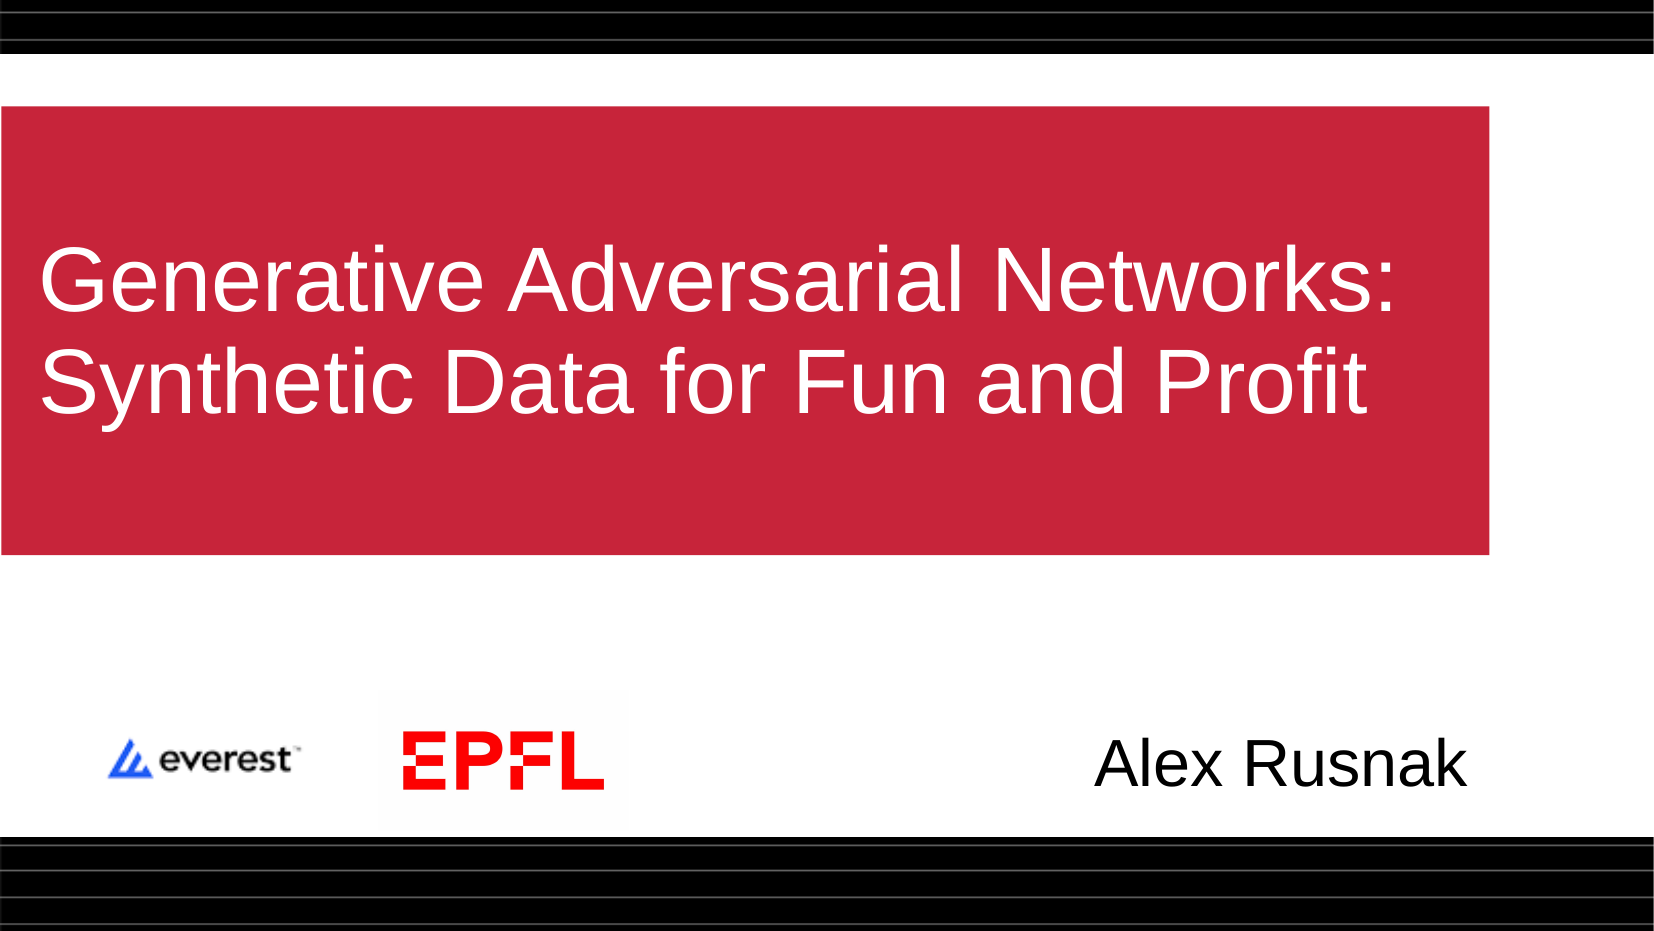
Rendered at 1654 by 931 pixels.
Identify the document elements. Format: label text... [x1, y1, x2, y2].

picture [378, 690, 629, 831]
picture [0, 837, 850, 931]
picture [0, 0, 1654, 54]
picture [82, 713, 326, 804]
title Generative Adversarial Networks: Synthetic Data for Fun and Profit [1, 106, 1490, 556]
subtitle Alex Rusnak [850, 726, 1654, 931]
